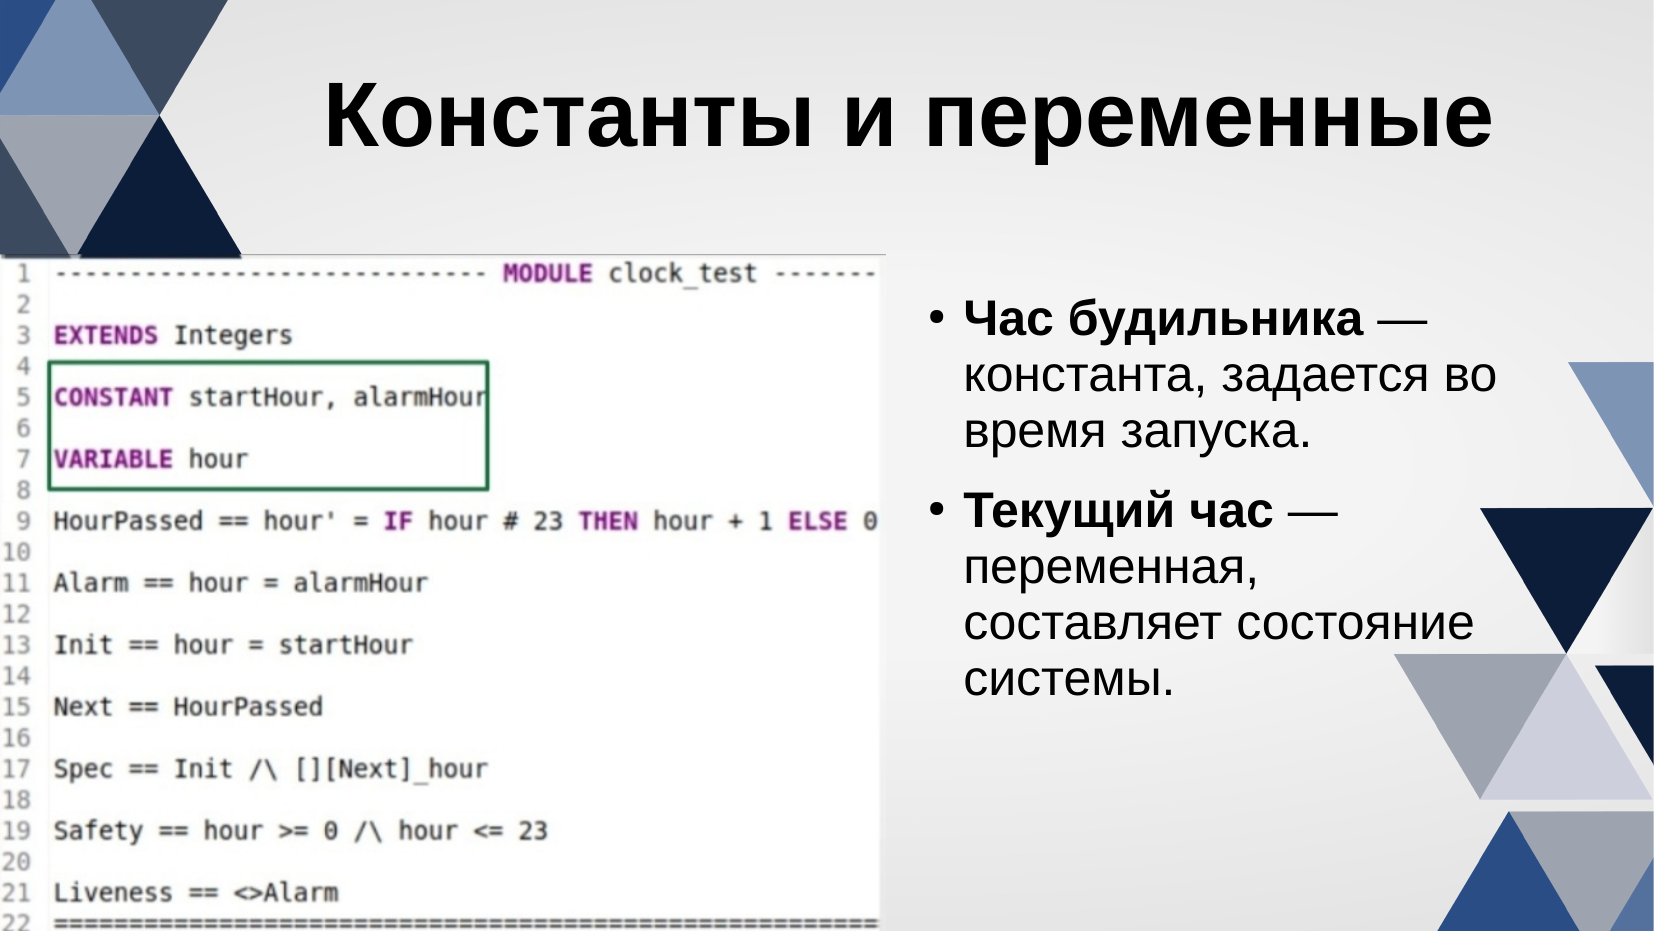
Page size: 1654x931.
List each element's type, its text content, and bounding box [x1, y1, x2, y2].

title Константы и переменные [165, 37, 1654, 193]
picture [0, 0, 1654, 931]
text_box Час будильника — константа, задается во время запуска. Текущий час — переменная, составляет состояние системы. [913, 283, 1514, 907]
